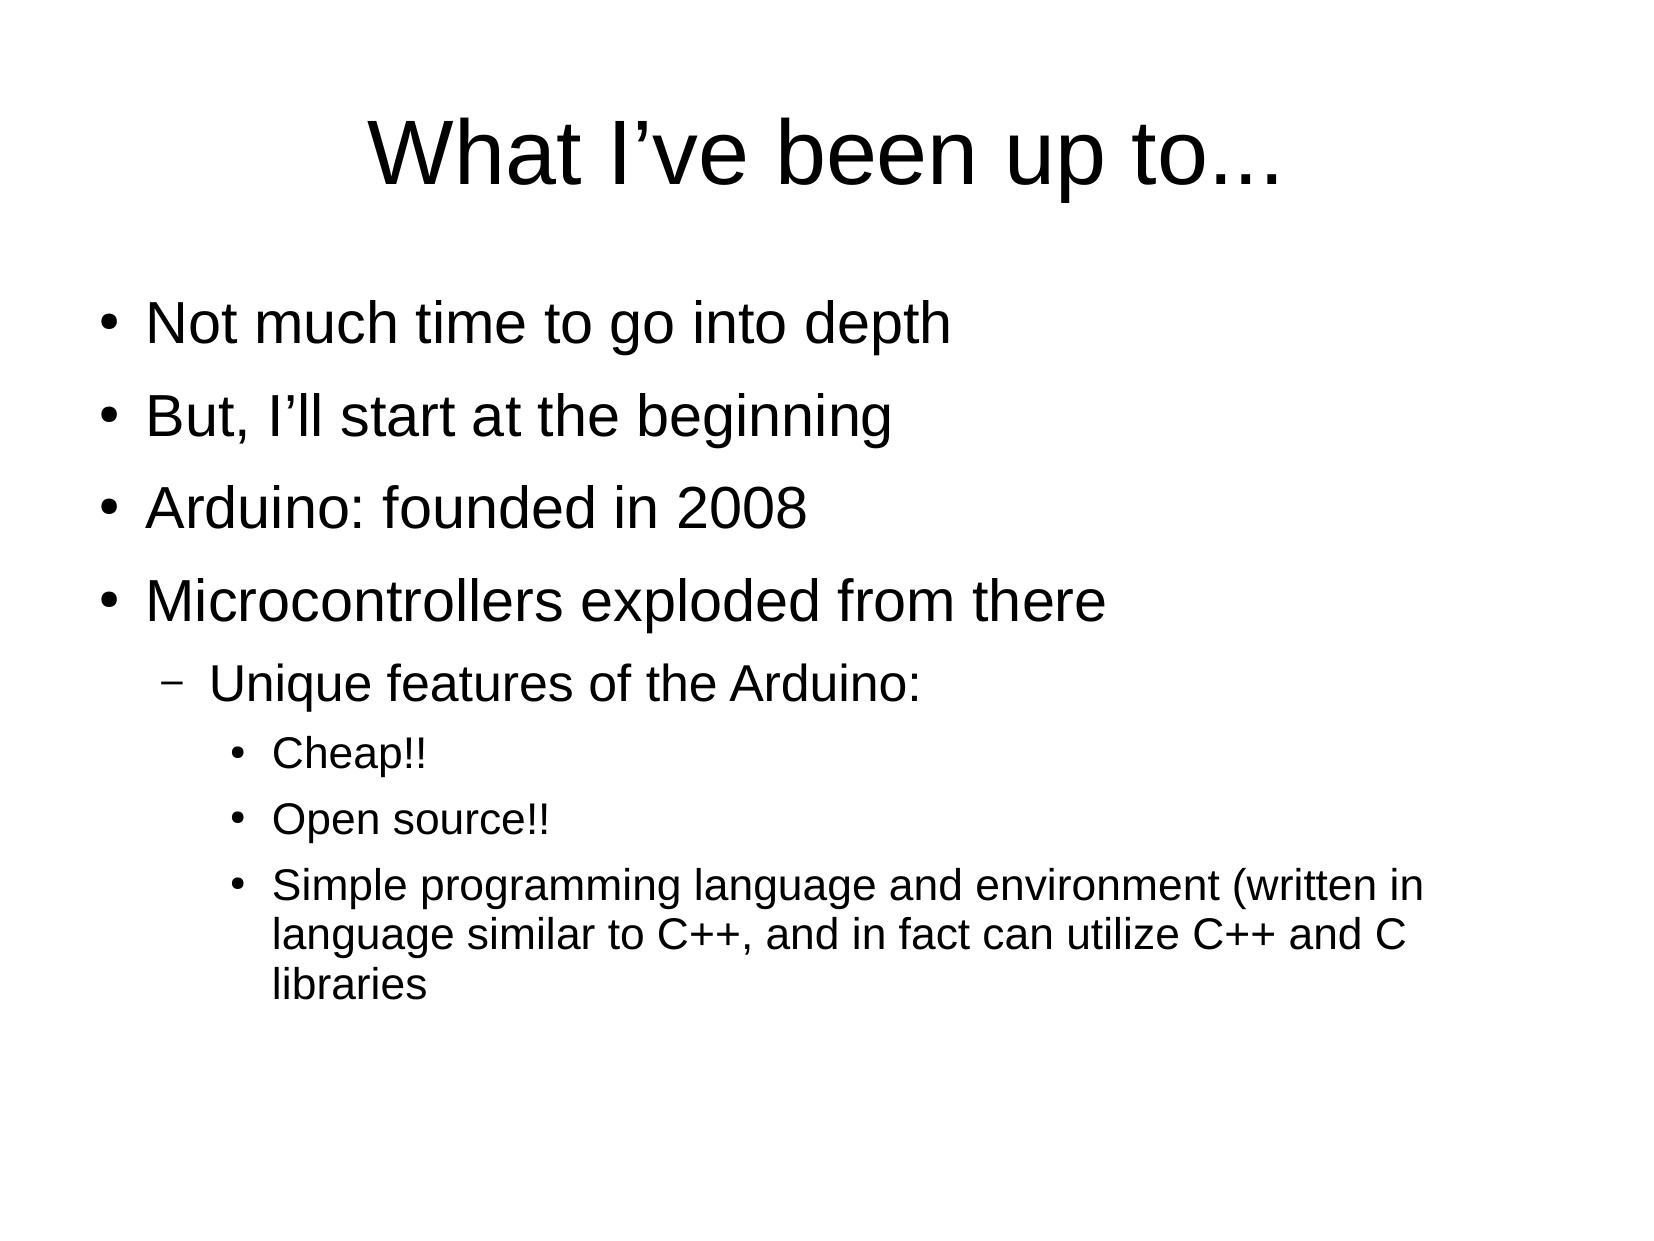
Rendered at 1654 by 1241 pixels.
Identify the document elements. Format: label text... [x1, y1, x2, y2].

list Not much time to go into depth But, I’ll start at the beginning Arduino: founded in 2008 Microcontrollers exploded from there Unique features of the Arduino: Cheap!! Open source!! Simple programming language and environment (written in language similar to C++, and in fact can utilize C++ and C libraries [82, 290, 1571, 1010]
title What I’ve been up to... [82, 49, 1571, 257]
